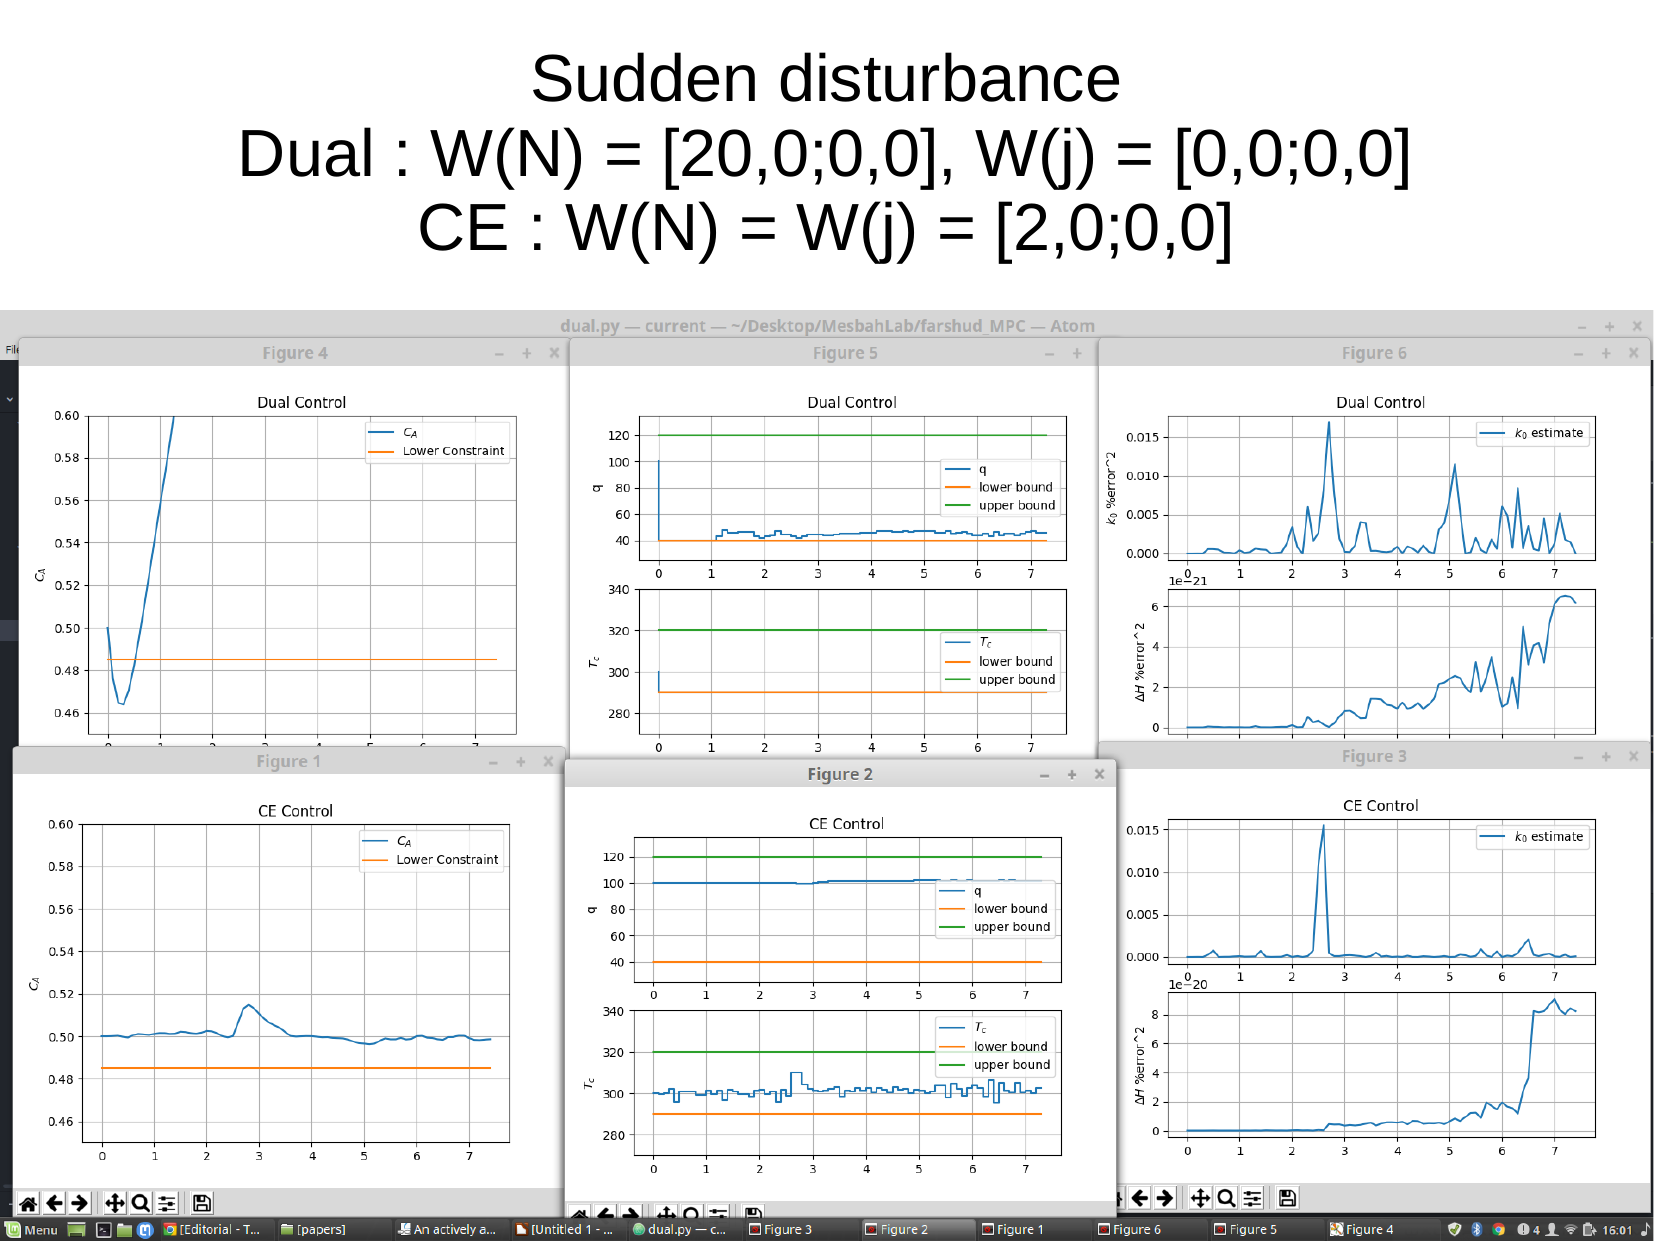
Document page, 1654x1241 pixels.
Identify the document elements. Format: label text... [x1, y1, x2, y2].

picture [0, 310, 1654, 1241]
title Sudden disturbance Dual : W(N) = [20,0;0,0], W(j) = [0,0;0,0] CE : W(N) = W(j) = [2,0;0,0] [82, 40, 1571, 266]
